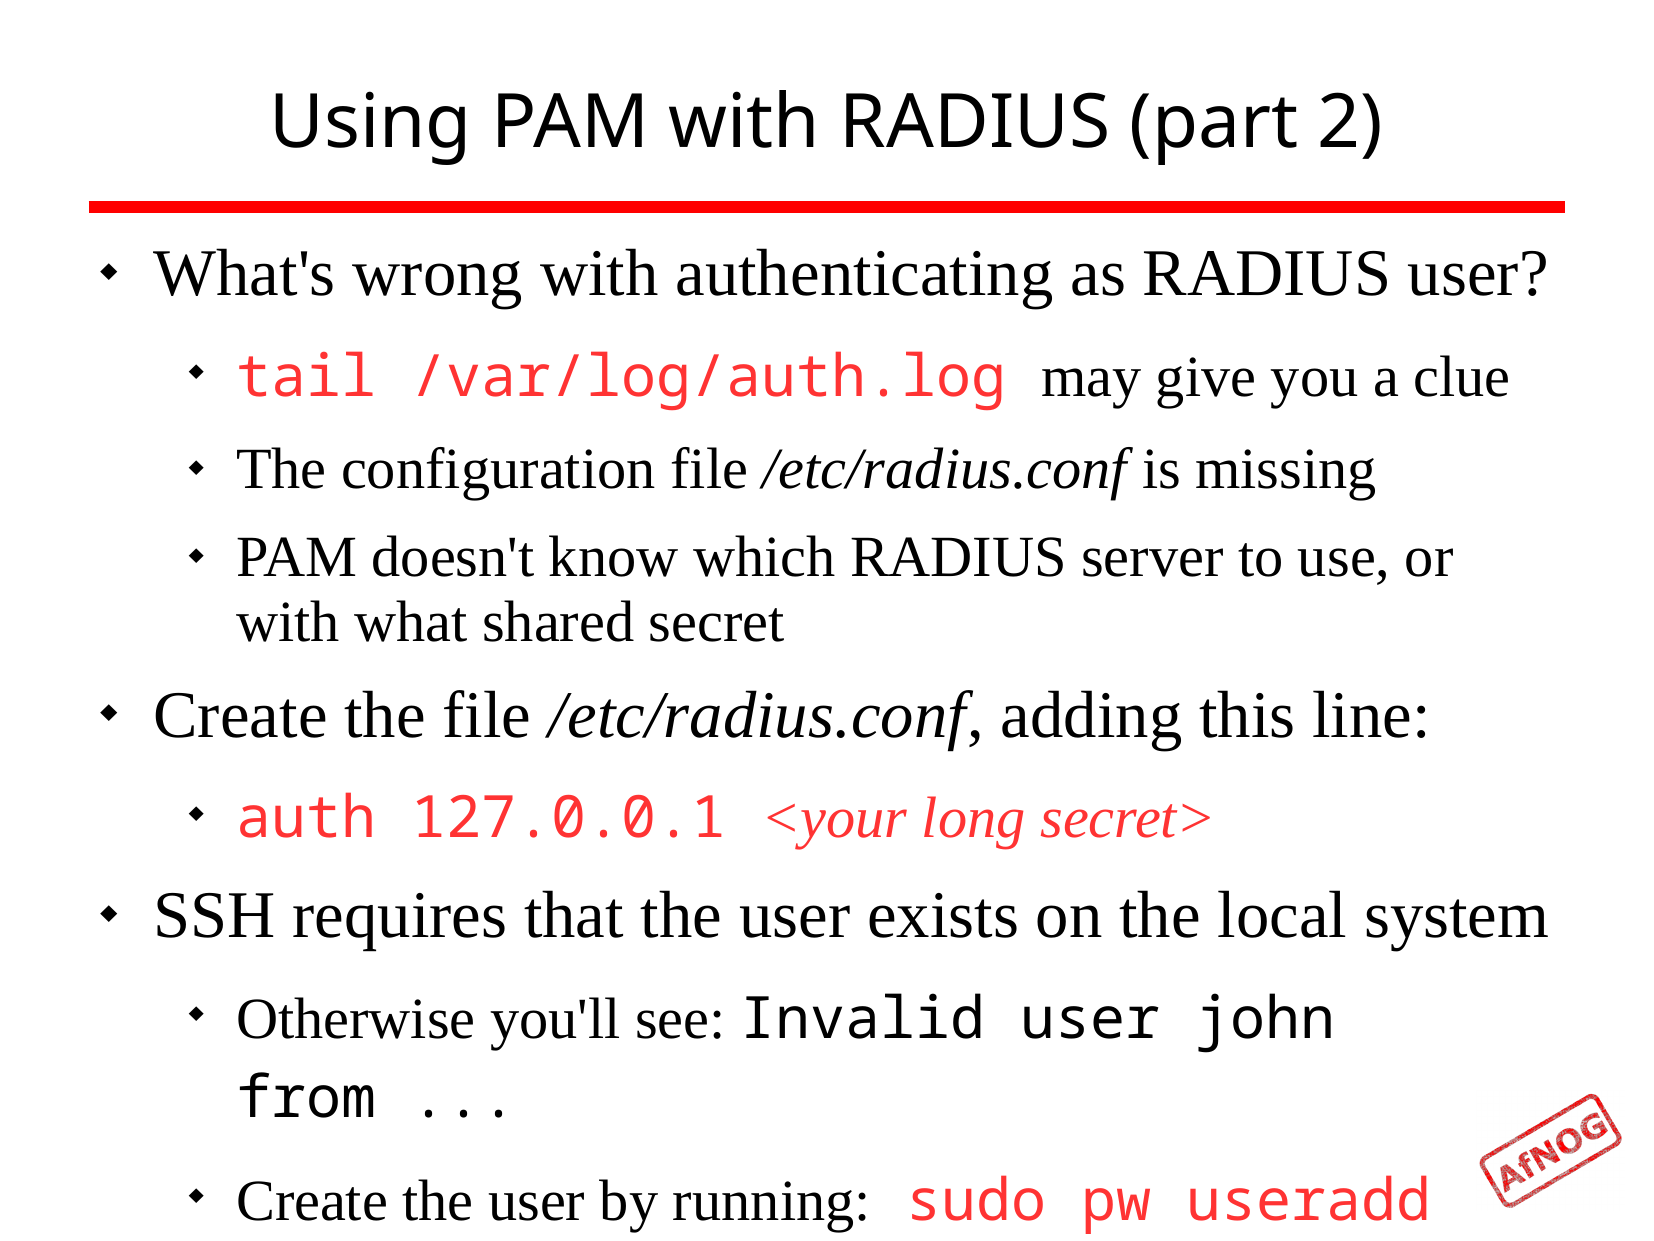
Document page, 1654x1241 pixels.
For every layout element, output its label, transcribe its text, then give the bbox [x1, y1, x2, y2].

title Using PAM with RADIUS (part 2) [82, 29, 1571, 207]
picture [1476, 1090, 1625, 1211]
list What's wrong with authenticating as RADIUS user? tail /var/log/auth.log may give you a clue The configuration file /etc/radius.conf is missing PAM doesn't know which RADIUS server to use, or with what shared secret Create the file /etc/radius.conf, adding this line: auth 127.0.0.1 <your long secret> SSH requires that the user exists on the local system Otherwise you'll see: Invalid user john from ... Create the user by running: sudo pw useradd john Try ssh john@pcXX.sse.ws.afnog.org again [82, 236, 1571, 1202]
